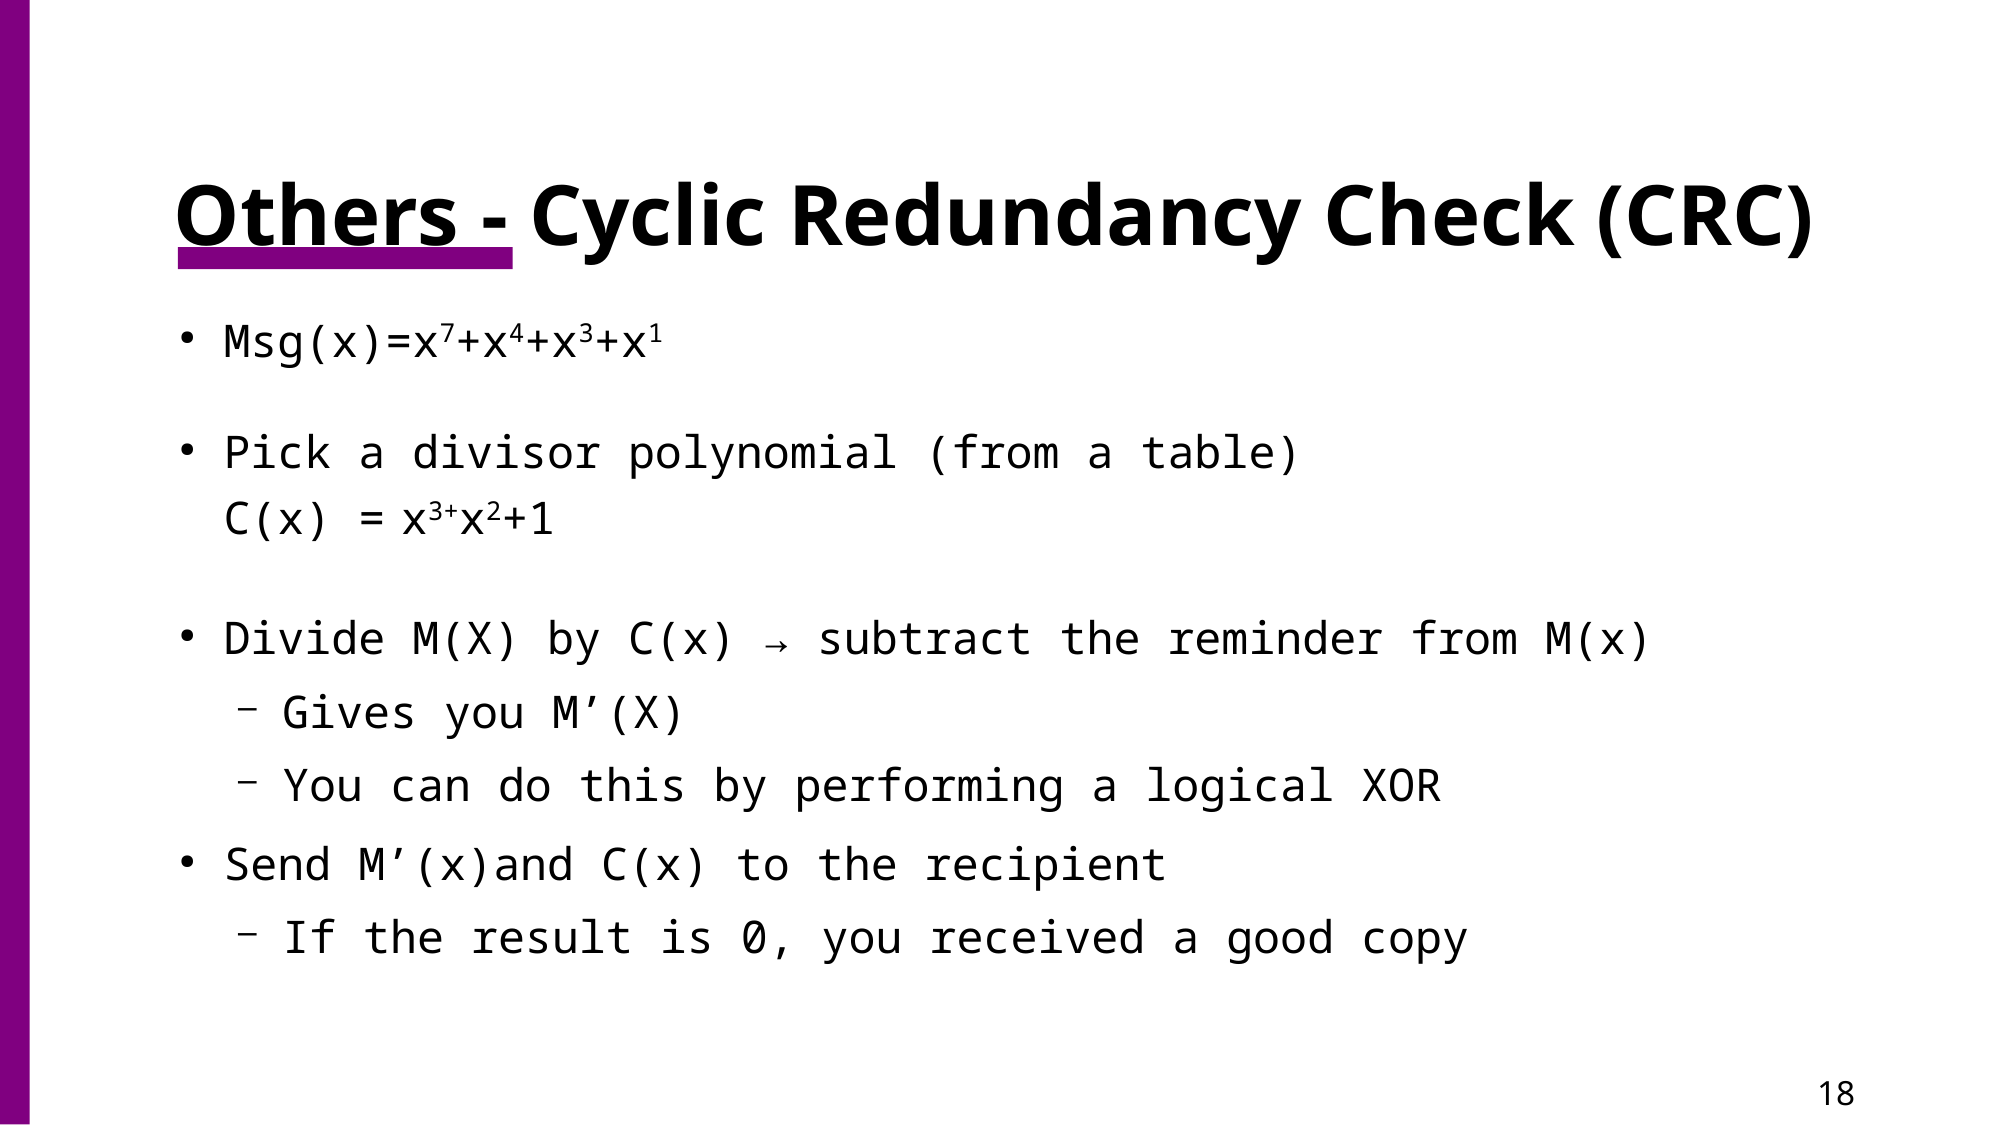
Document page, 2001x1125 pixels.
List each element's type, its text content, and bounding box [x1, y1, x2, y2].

list Msg(x)=x7+x4+x3+x1 Pick a divisor polynomial (from a table) C(x) = x3+x2+1 Divide M(X) by C(x) → subtract the reminder from M(x) Gives you M’(X) You can do this by performing a logical XOR Send M’(x)and C(x) to the recipient If the result is 0, you received a good copy [149, 184, 1959, 1024]
title Others - Cyclic Redundancy Check (CRC) [123, 35, 1936, 271]
